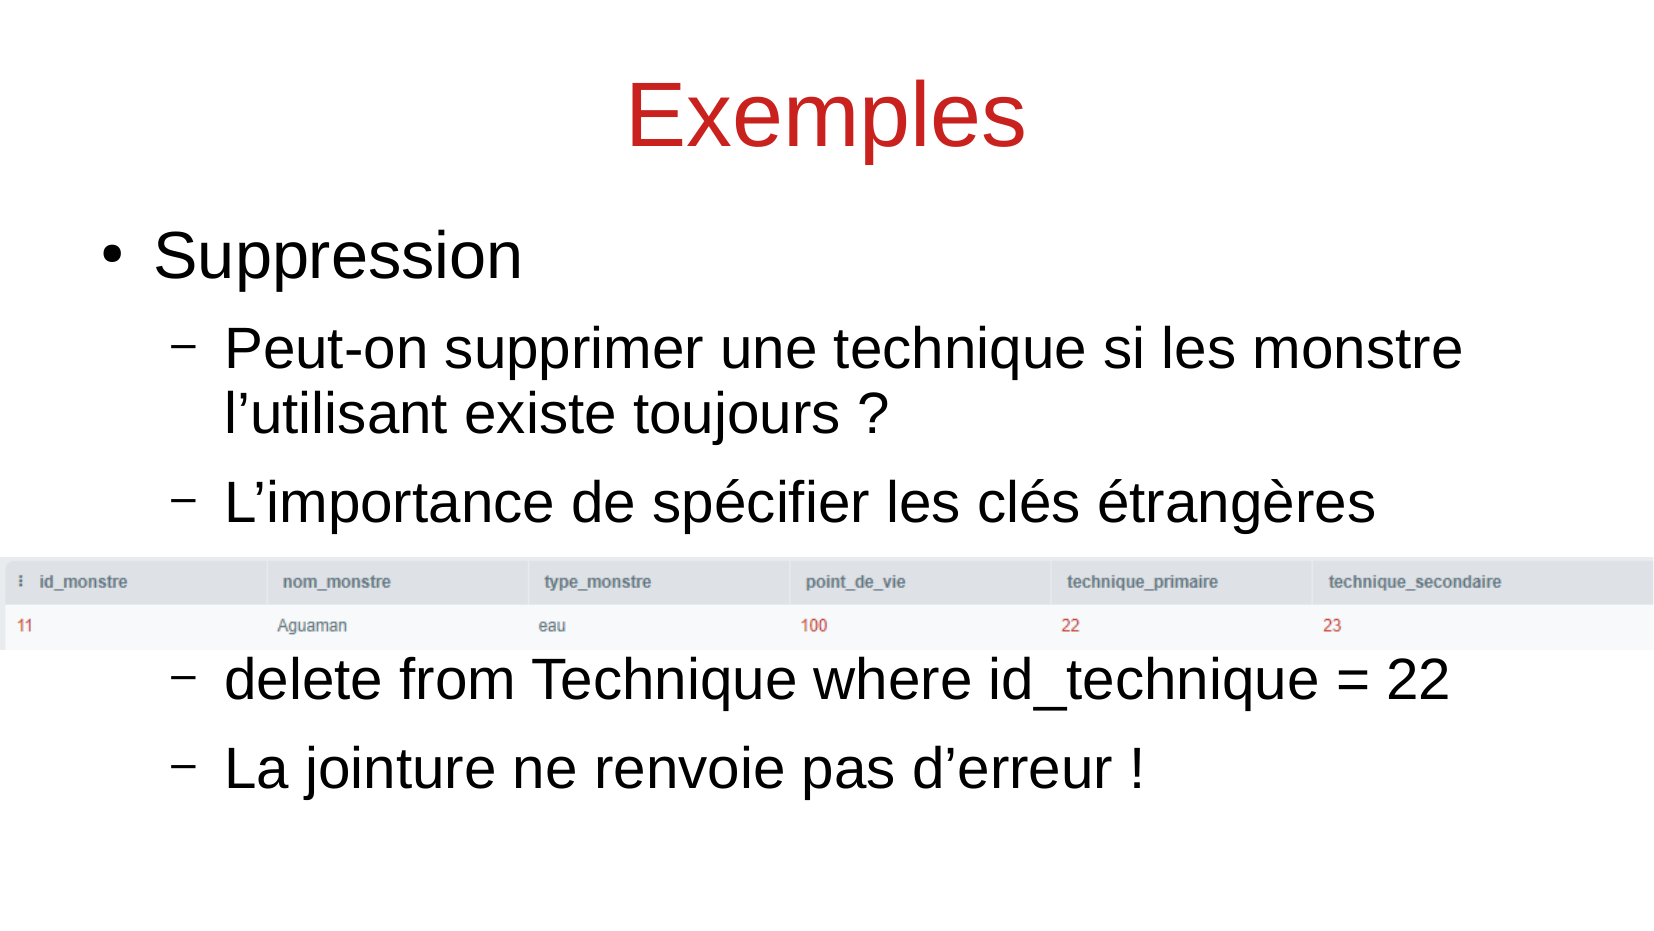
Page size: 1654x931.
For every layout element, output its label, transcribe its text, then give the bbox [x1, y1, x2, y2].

list Suppression Peut-on supprimer une technique si les monstre l’utilisant existe toujours ? L’importance de spécifier les clés étrangères delete from Technique where id_technique = 22 La jointure ne renvoie pas d’erreur ! [82, 217, 1571, 557]
picture [0, 557, 1654, 650]
title Exemples [82, 37, 1571, 193]
list Suppression Peut-on supprimer une technique si les monstre l’utilisant existe toujours ? L’importance de spécifier les clés étrangères delete from Technique where id_technique = 22 La jointure ne renvoie pas d’erreur ! [82, 650, 1571, 916]
